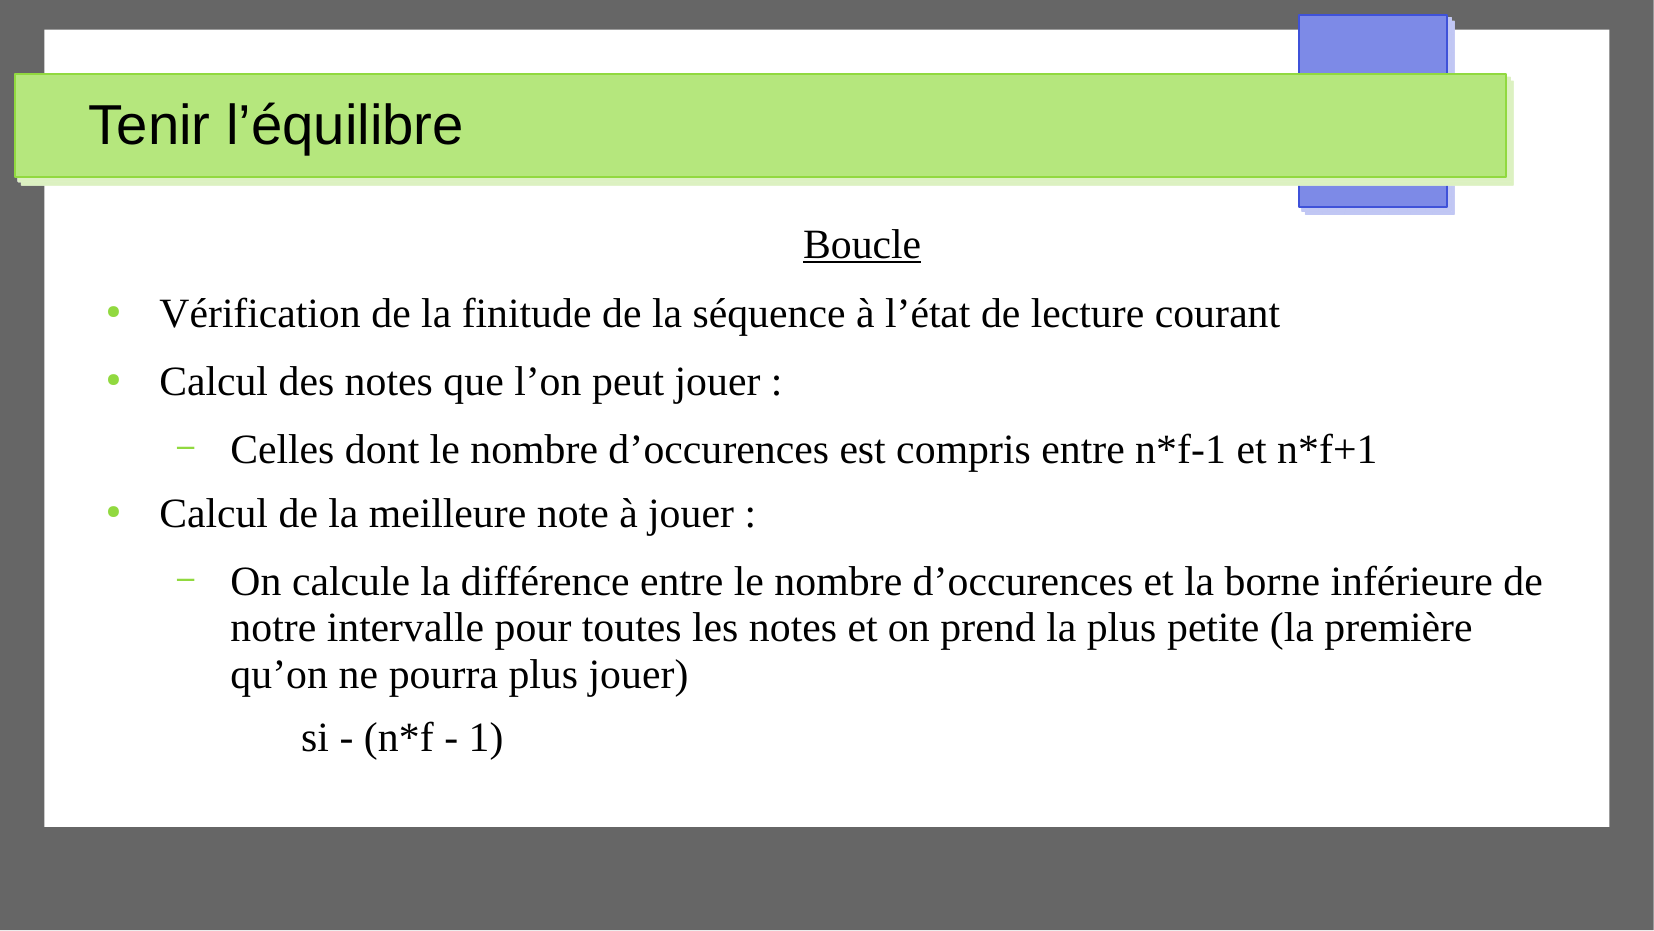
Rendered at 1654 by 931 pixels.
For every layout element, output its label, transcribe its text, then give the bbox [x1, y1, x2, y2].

title Tenir l’équilibre [88, 73, 1506, 178]
list Boucle Vérification de la finitude de la séquence à l’état de lecture courant Calcul des notes que l’on peut jouer : Celles dont le nombre d’occurences est compris entre n*f-1 et n*f+1 Calcul de la meilleure note à jouer : On calcule la différence entre le nombre d’occurences et la borne inférieure de notre intervalle pour toutes les notes et on prend la plus petite (la première qu’on ne pourra plus jouer) si - (n*f - 1) [88, 221, 1565, 813]
